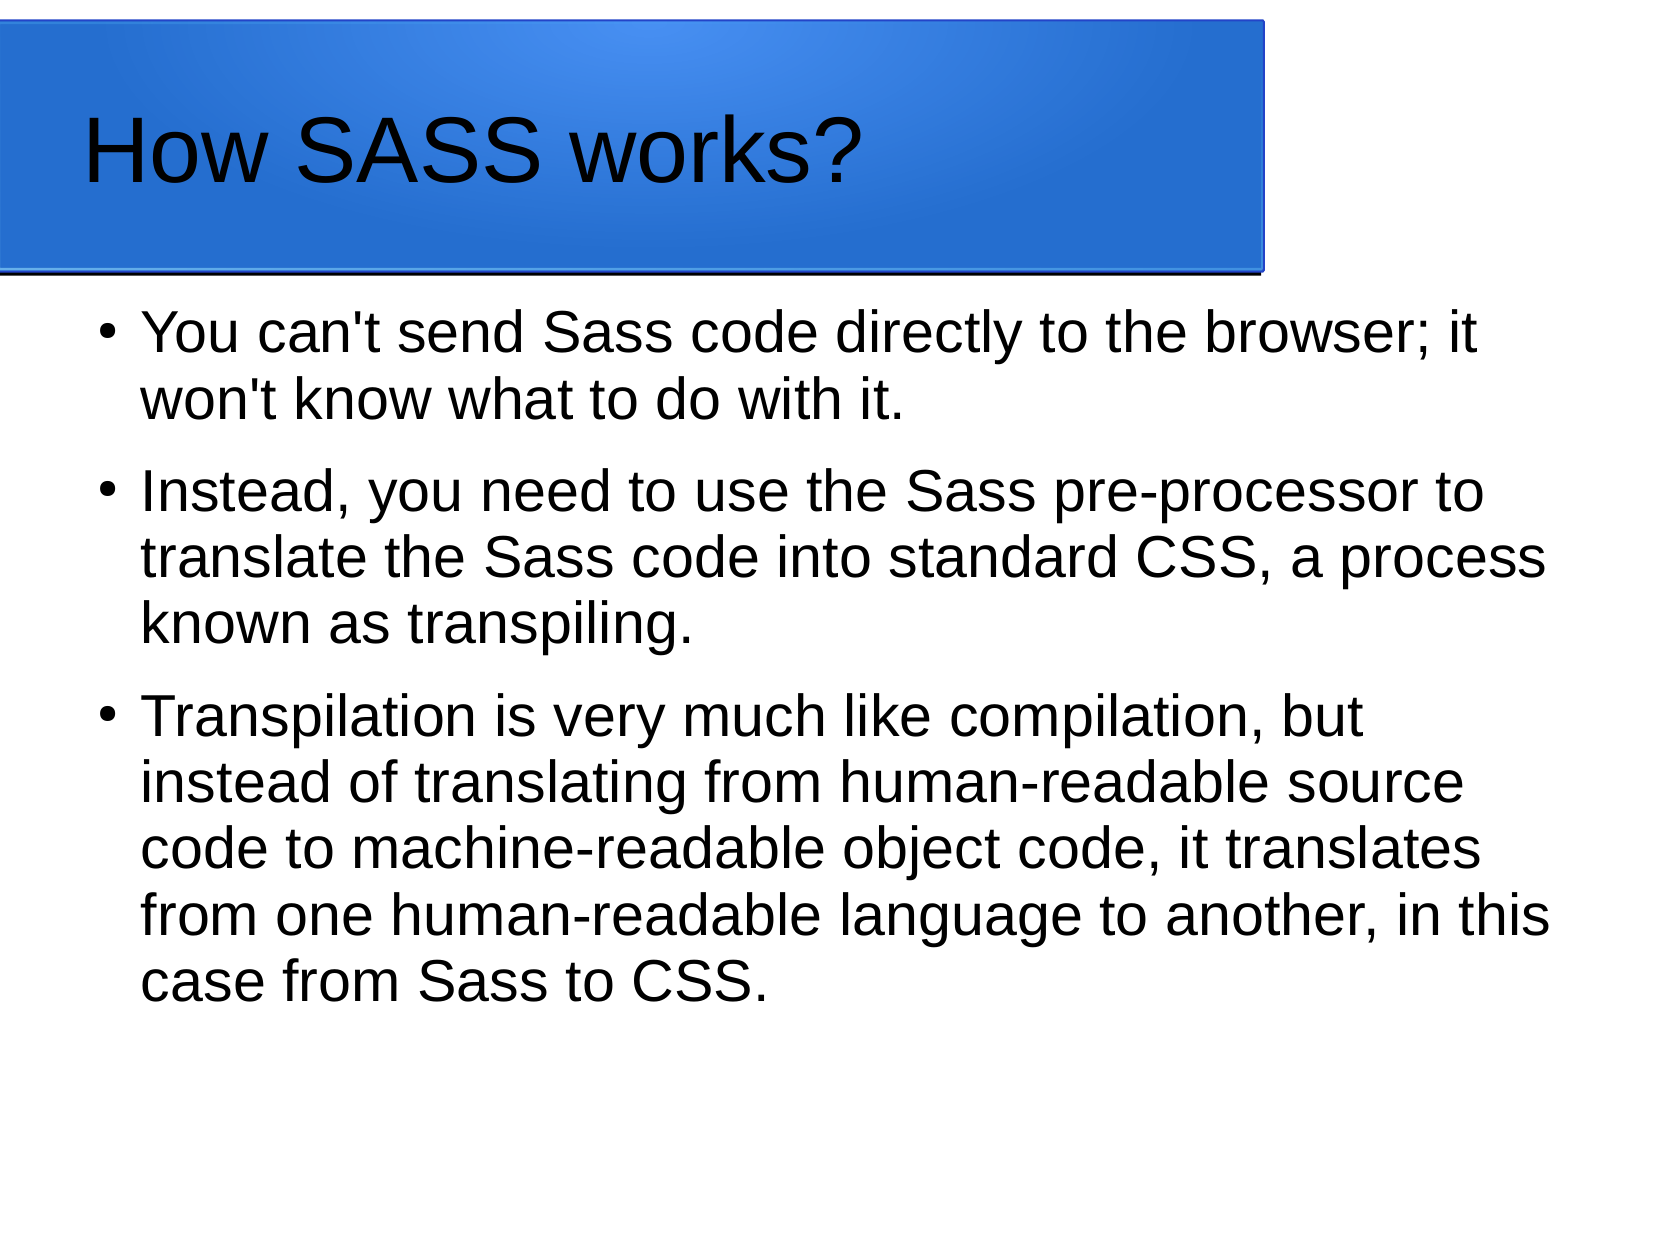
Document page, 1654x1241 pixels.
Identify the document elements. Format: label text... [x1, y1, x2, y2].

list You can't send Sass code directly to the browser; it won't know what to do with it. Instead, you need to use the Sass pre-processor to translate the Sass code into standard CSS, a process known as transpiling. Transpilation is very much like compilation, but instead of translating from human-readable source code to machine-readable object code, it translates from one human-readable language to another, in this case from Sass to CSS. [82, 299, 1571, 1019]
title How SASS works? [82, 47, 1235, 252]
